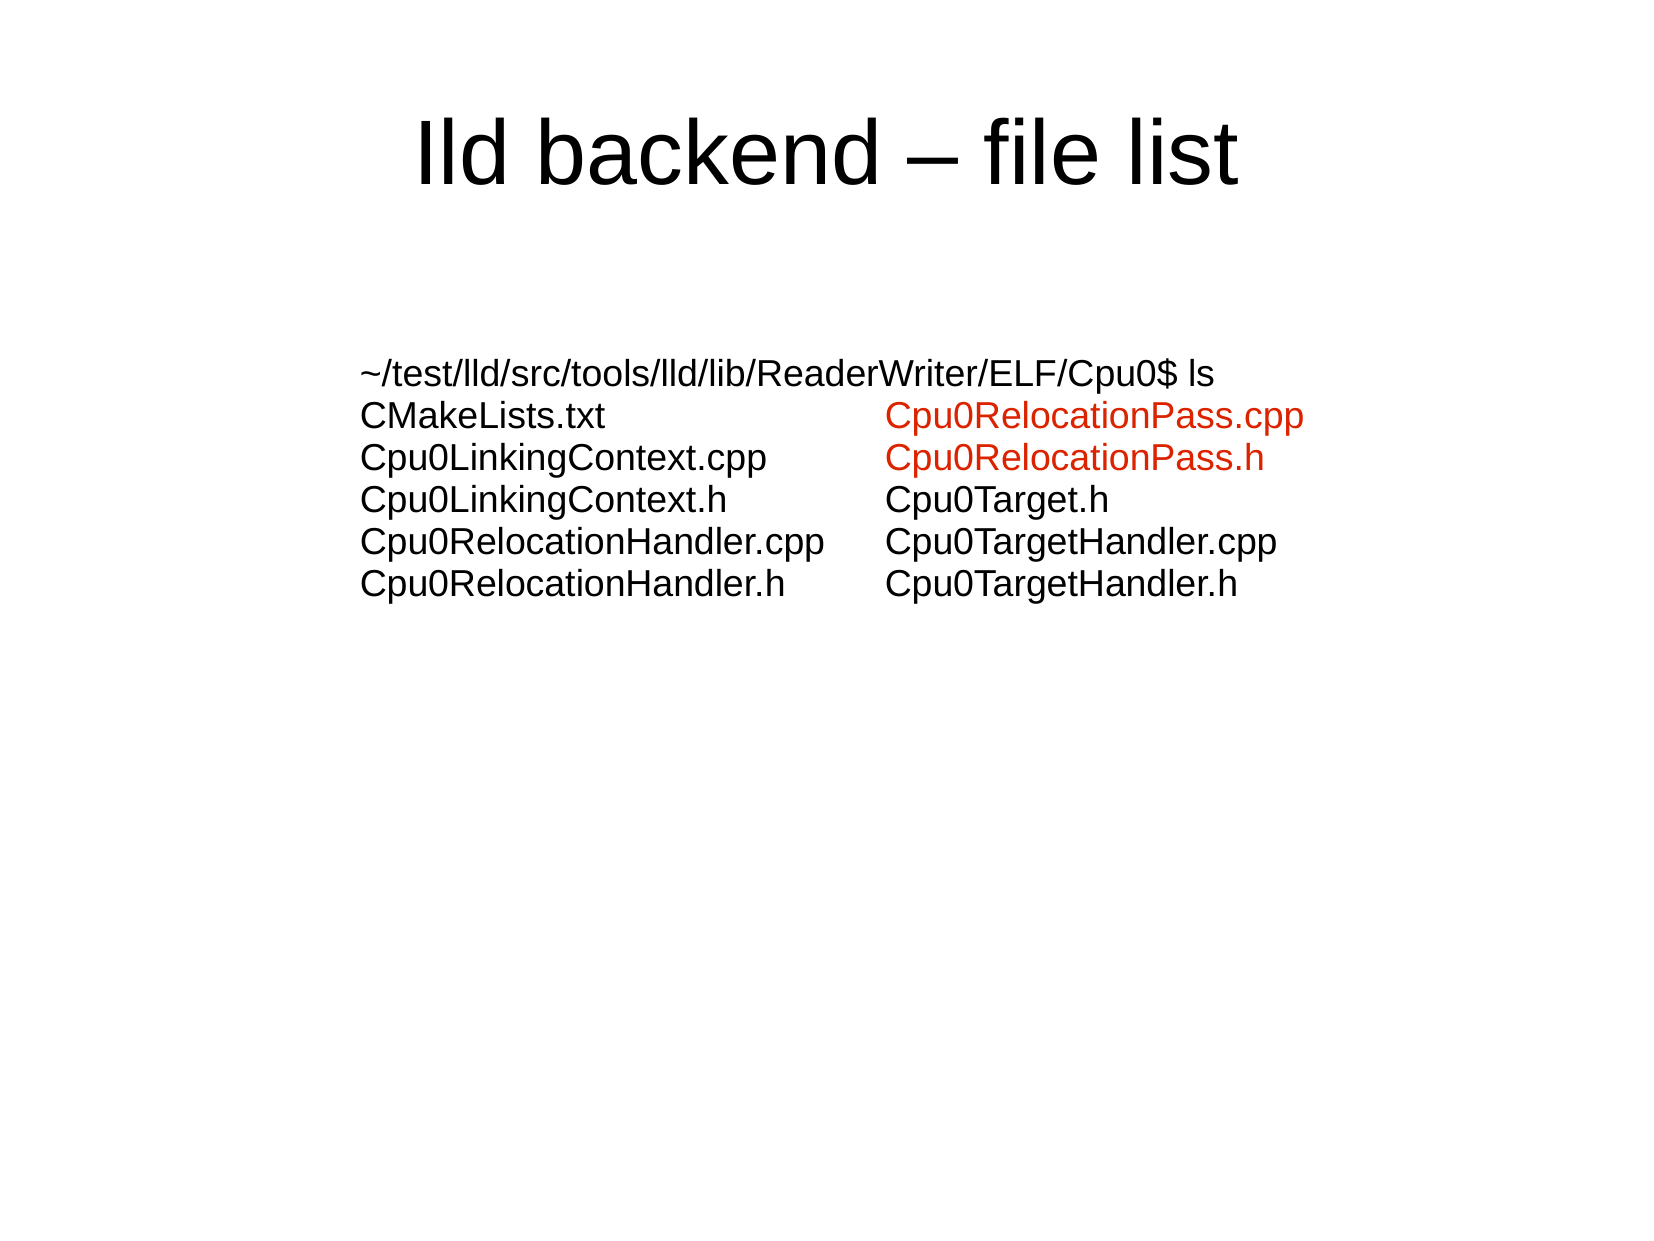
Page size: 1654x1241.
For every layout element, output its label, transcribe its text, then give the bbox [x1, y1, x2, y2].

text_box ~/test/lld/src/tools/lld/lib/ReaderWriter/ELF/Cpu0$ ls CMakeLists.txt Cpu0RelocationPass.cpp Cpu0LinkingContext.cpp Cpu0RelocationPass.h Cpu0LinkingContext.h Cpu0Target.h Cpu0RelocationHandler.cpp Cpu0TargetHandler.cpp Cpu0RelocationHandler.h Cpu0TargetHandler.h [345, 345, 1351, 646]
title Ild backend – file list [82, 49, 1571, 257]
